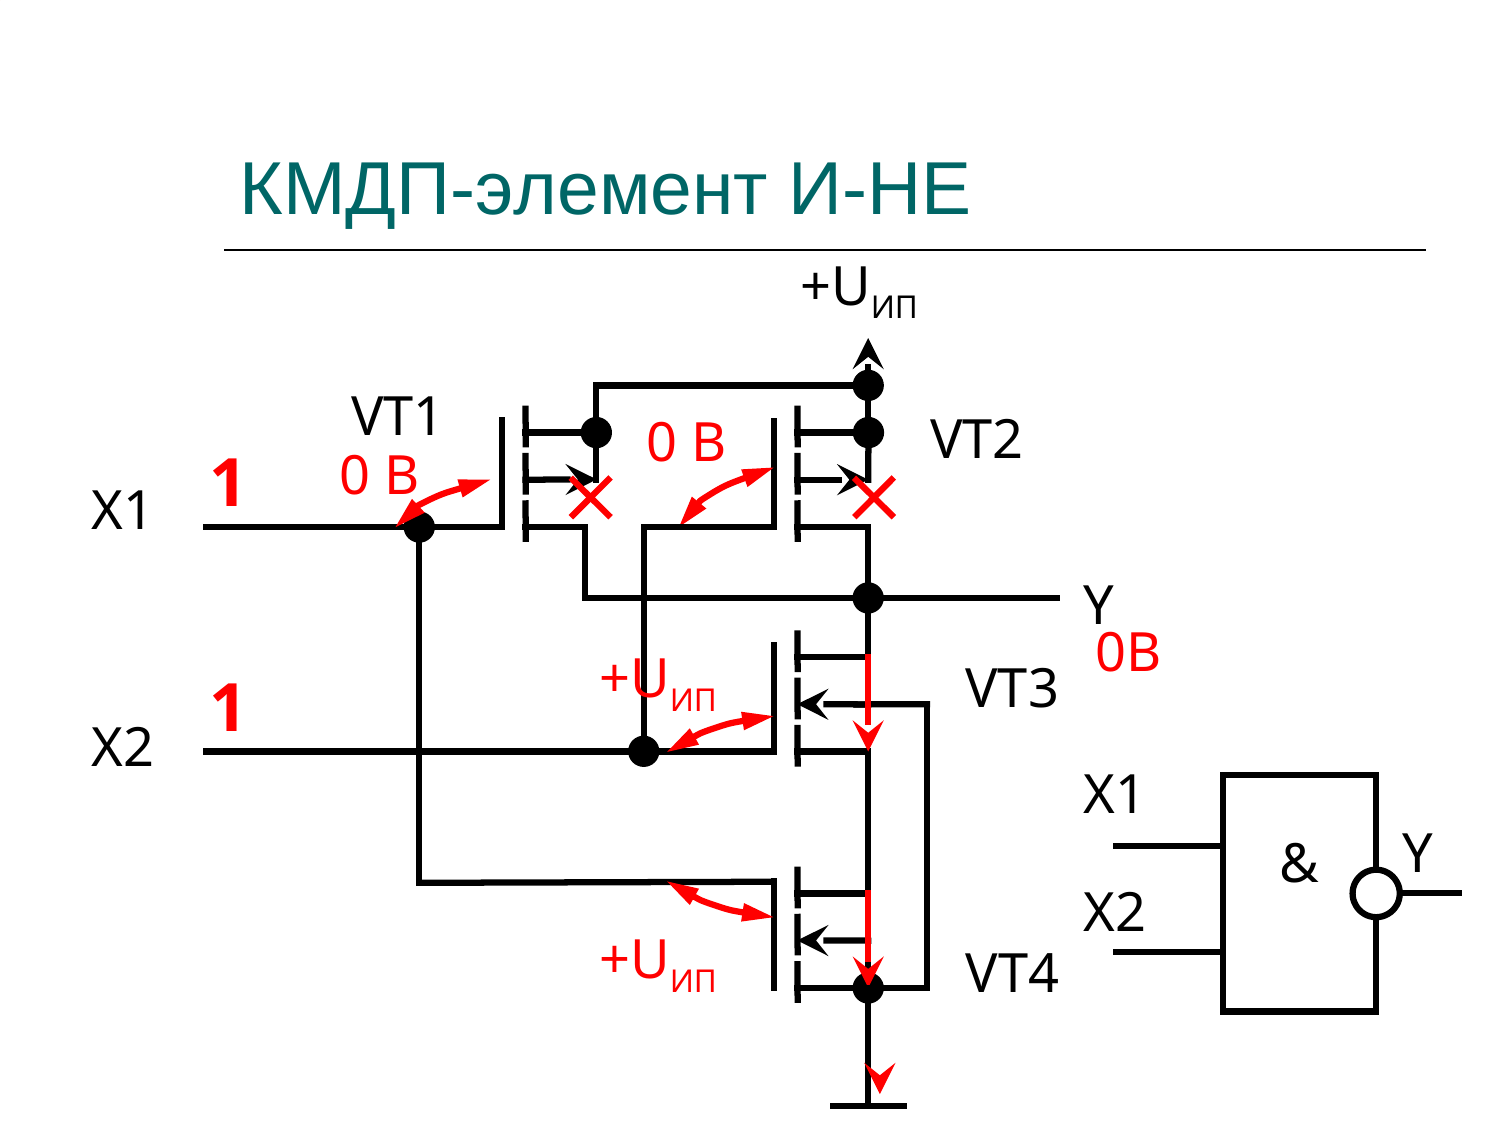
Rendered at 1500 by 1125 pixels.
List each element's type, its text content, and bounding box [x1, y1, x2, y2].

text_box VT4 [951, 931, 1105, 1012]
text_box X2 [76, 704, 219, 785]
text_box Y [1068, 562, 1211, 643]
text_box 1 [194, 432, 278, 528]
text_box VT2 [915, 397, 1069, 478]
text_box [1352, 869, 1400, 918]
text_box 0 В [324, 432, 514, 513]
text_box 1 [194, 656, 278, 753]
text_box +UИП [785, 243, 975, 333]
text_box 0В [1080, 609, 1270, 691]
text_box +UИП [584, 635, 774, 726]
text_box X1 [76, 467, 219, 549]
text_box X1 [1068, 751, 1211, 832]
title КМДП-элемент И-НЕ [224, 49, 1425, 237]
text_box 0 В [631, 399, 821, 480]
text_box Y [1387, 810, 1483, 892]
text_box VT3 [950, 645, 1105, 726]
text_box +UИП [584, 916, 774, 1007]
text_box X2 [1068, 869, 1211, 950]
text_box VT1 [336, 373, 490, 432]
text_box & [1222, 775, 1377, 1012]
